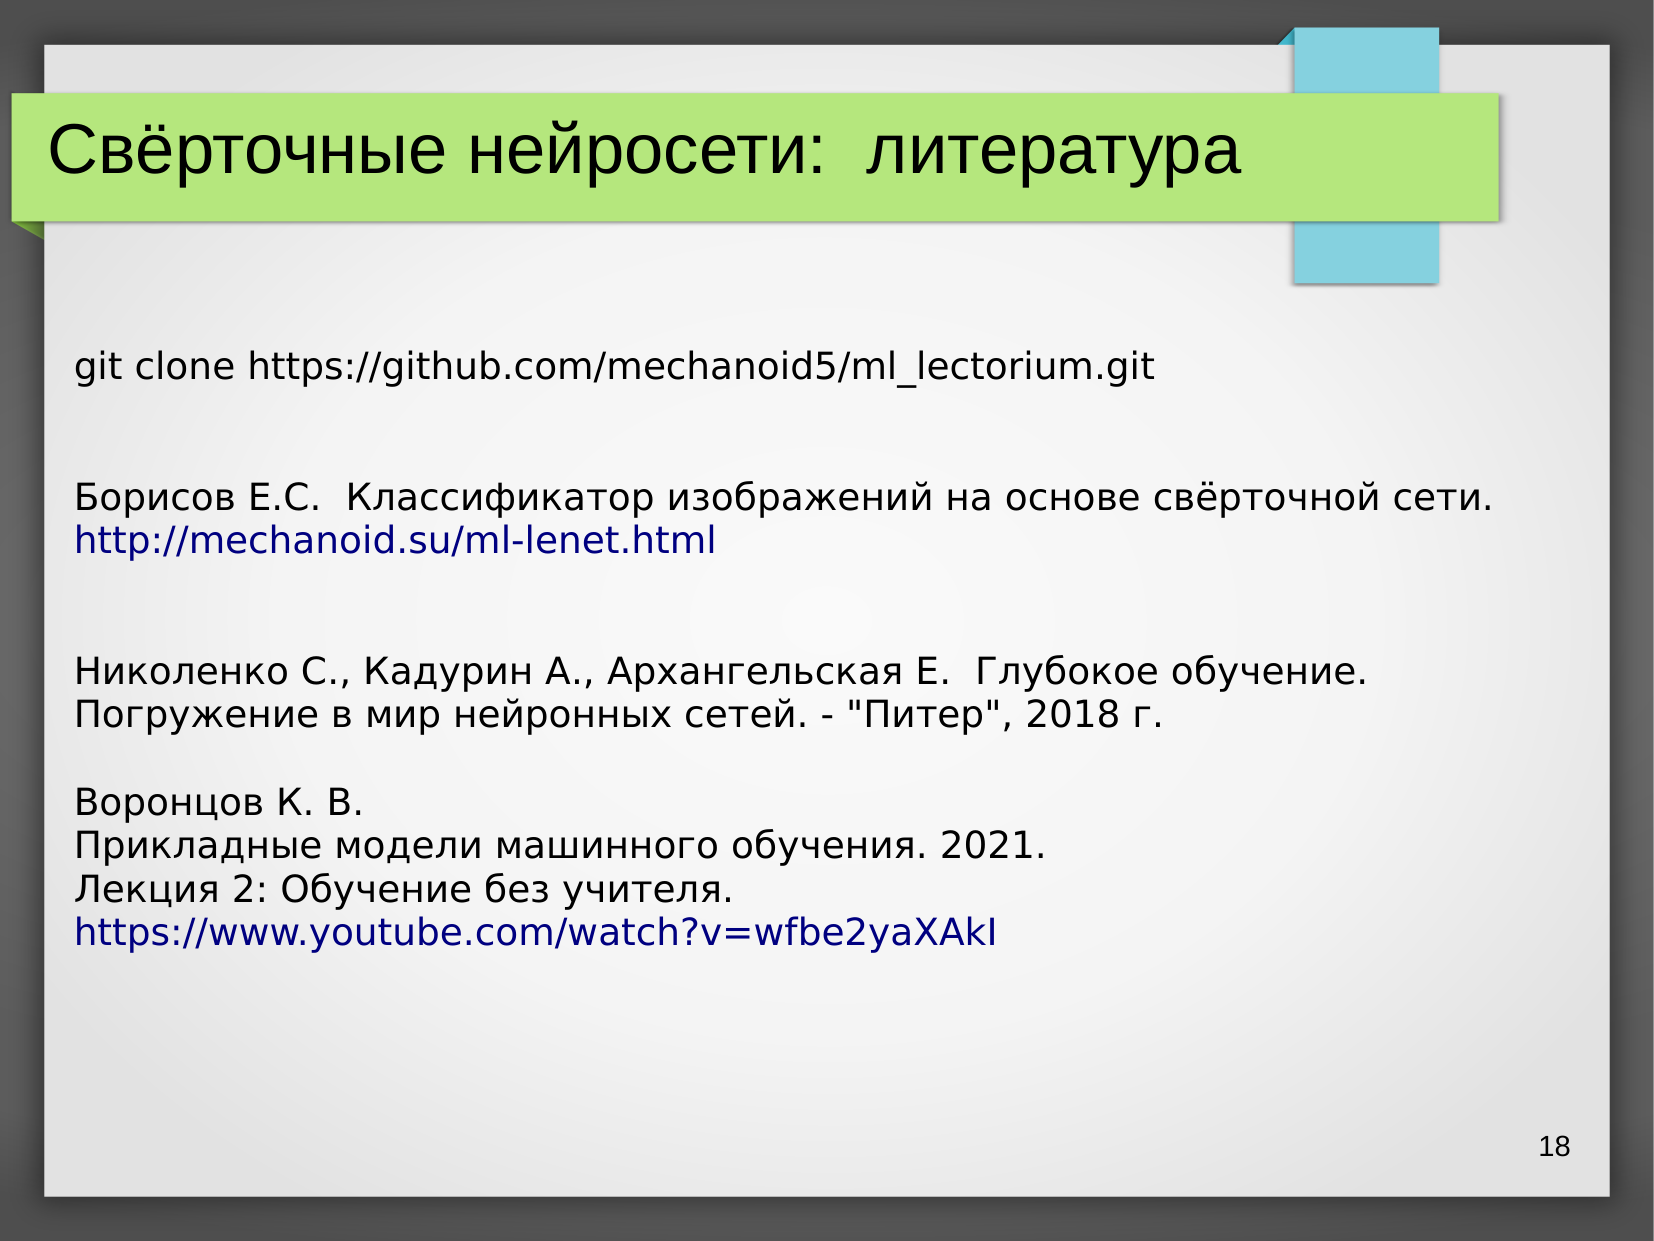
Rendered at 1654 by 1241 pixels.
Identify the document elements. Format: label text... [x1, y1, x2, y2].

text_box git clone https://github.com/mechanoid5/ml_lectorium.git Борисов Е.С. Классификатор изображений на основе свёрточной сети. http://mechanoid.su/ml-lenet.html Николенко С., Кадурин А., Архангельская Е. Глубокое обучение. Погружение в мир нейронных сетей. - "Питер", 2018 г. Воронцов К. В. Прикладные модели машинного обучения. 2021. Лекция 2: Обучение без учителя. https://www.youtube.com/watch?v=wfbe2yaXAkI [59, 337, 1536, 962]
picture [0, 0, 1654, 1241]
title Свёрточные нейросети: литература [47, 96, 1536, 201]
